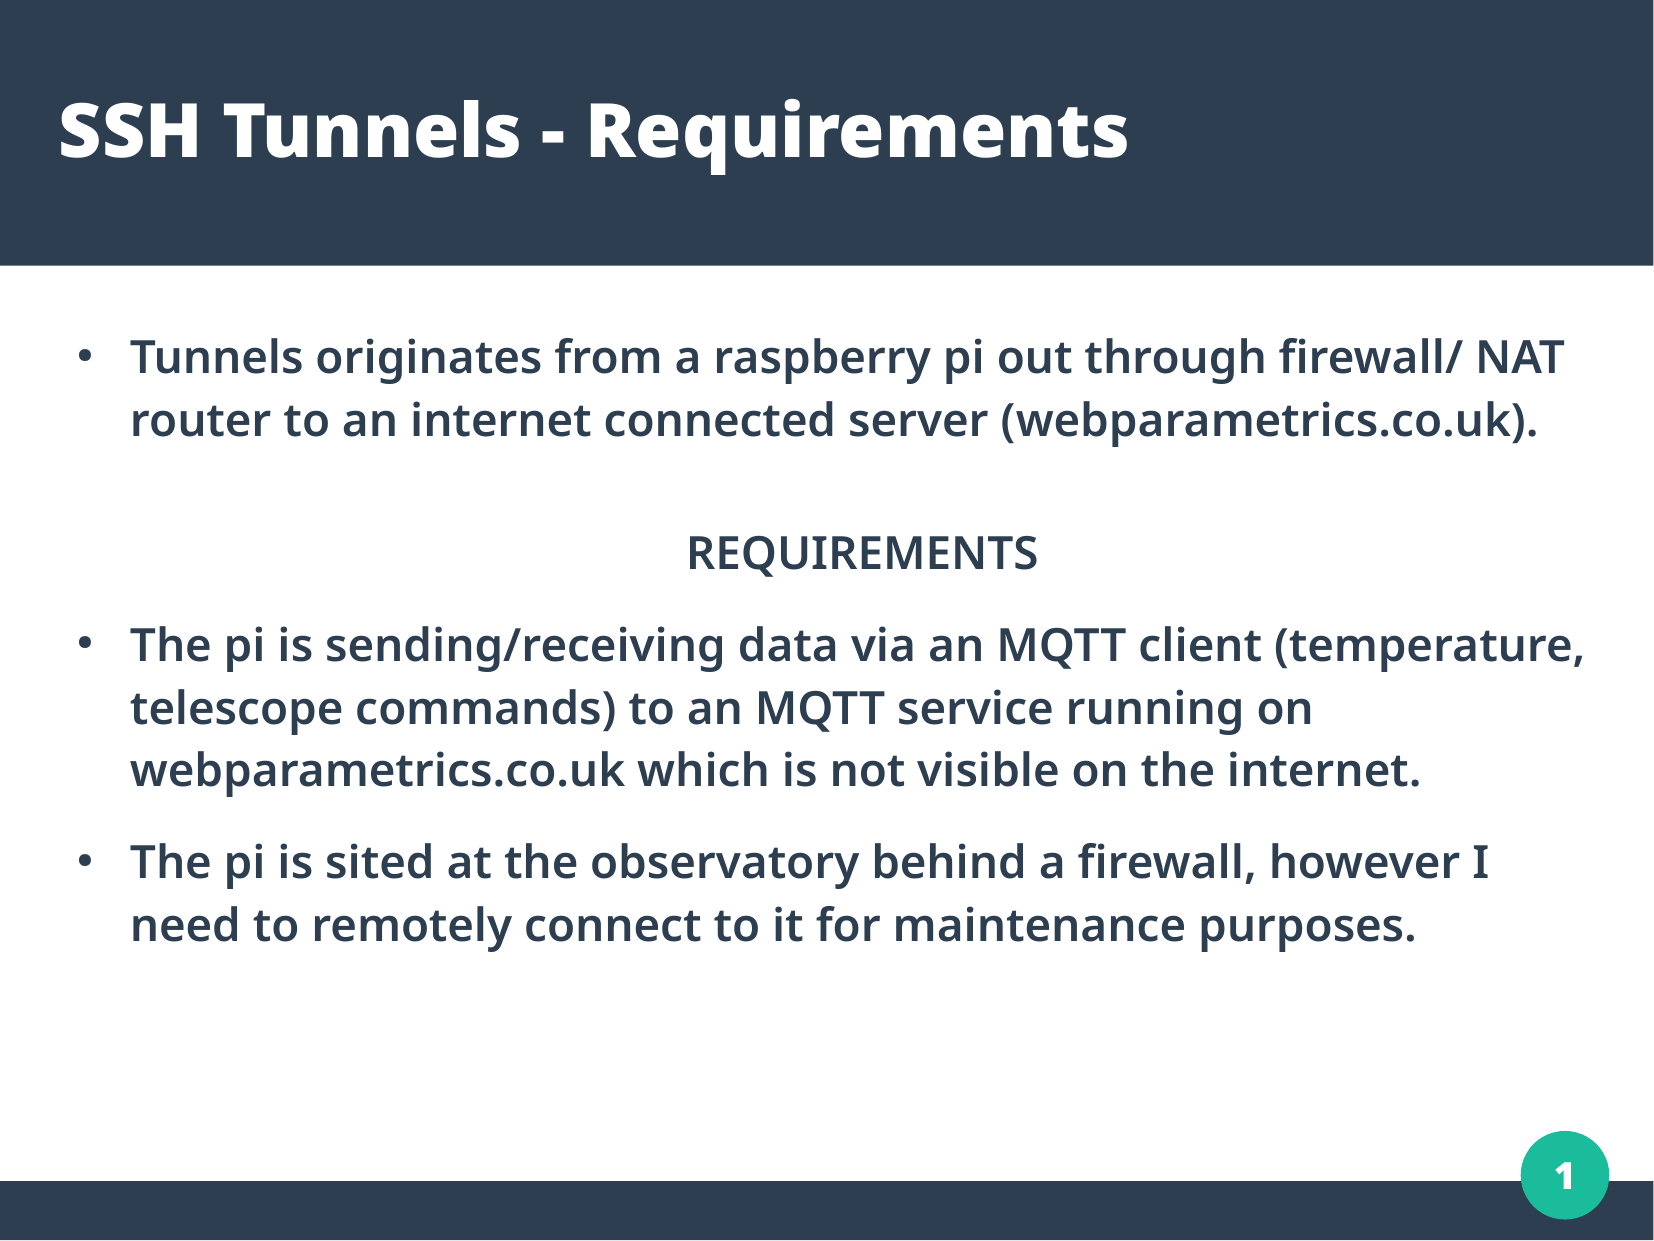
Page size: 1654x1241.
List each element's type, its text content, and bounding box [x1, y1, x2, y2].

list Tunnels originates from a raspberry pi out through firewall/ NAT router to an internet connected server (webparametrics.co.uk). REQUIREMENTS The pi is sending/receiving data via an MQTT client (temperature, telescope commands) to an MQTT service running on webparametrics.co.uk which is not visible on the internet. The pi is sited at the observatory behind a firewall, however I need to remotely connect to it for maintenance purposes. [59, 324, 1595, 1152]
title SSH Tunnels - Requirements [59, 49, 1595, 207]
